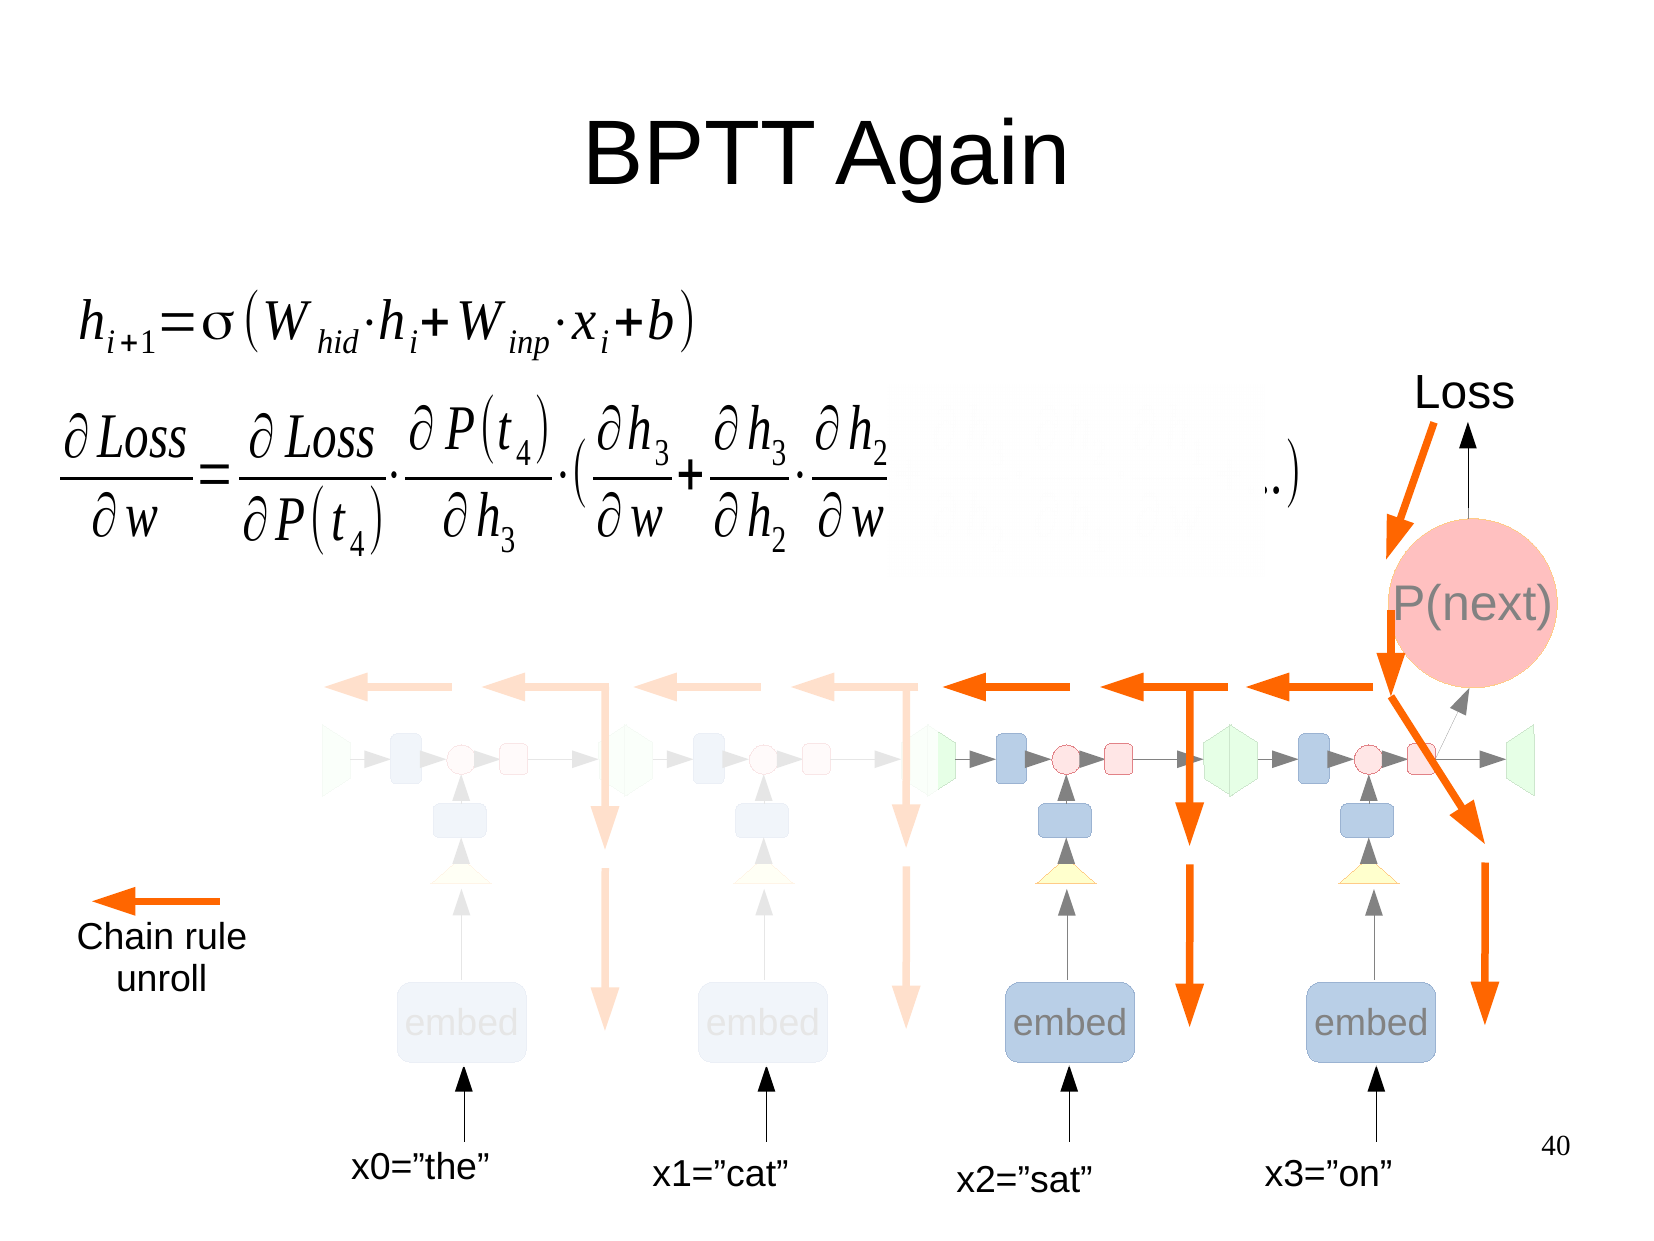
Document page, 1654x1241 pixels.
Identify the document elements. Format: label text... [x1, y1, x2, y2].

text_box x0=”the” [336, 1138, 546, 1196]
chart [1265, 389, 1313, 564]
chart [65, 285, 711, 361]
text_box Chain rule unroll [61, 908, 252, 1007]
title BPTT Again [82, 49, 1571, 257]
text_box x3=”on” [1249, 1144, 1464, 1202]
chart [45, 389, 887, 564]
text_box Loss [1399, 357, 1531, 447]
picture [160, 384, 1592, 1068]
text_box x1=”cat” [637, 1144, 847, 1202]
text_box x2=”sat” [941, 1150, 1168, 1208]
